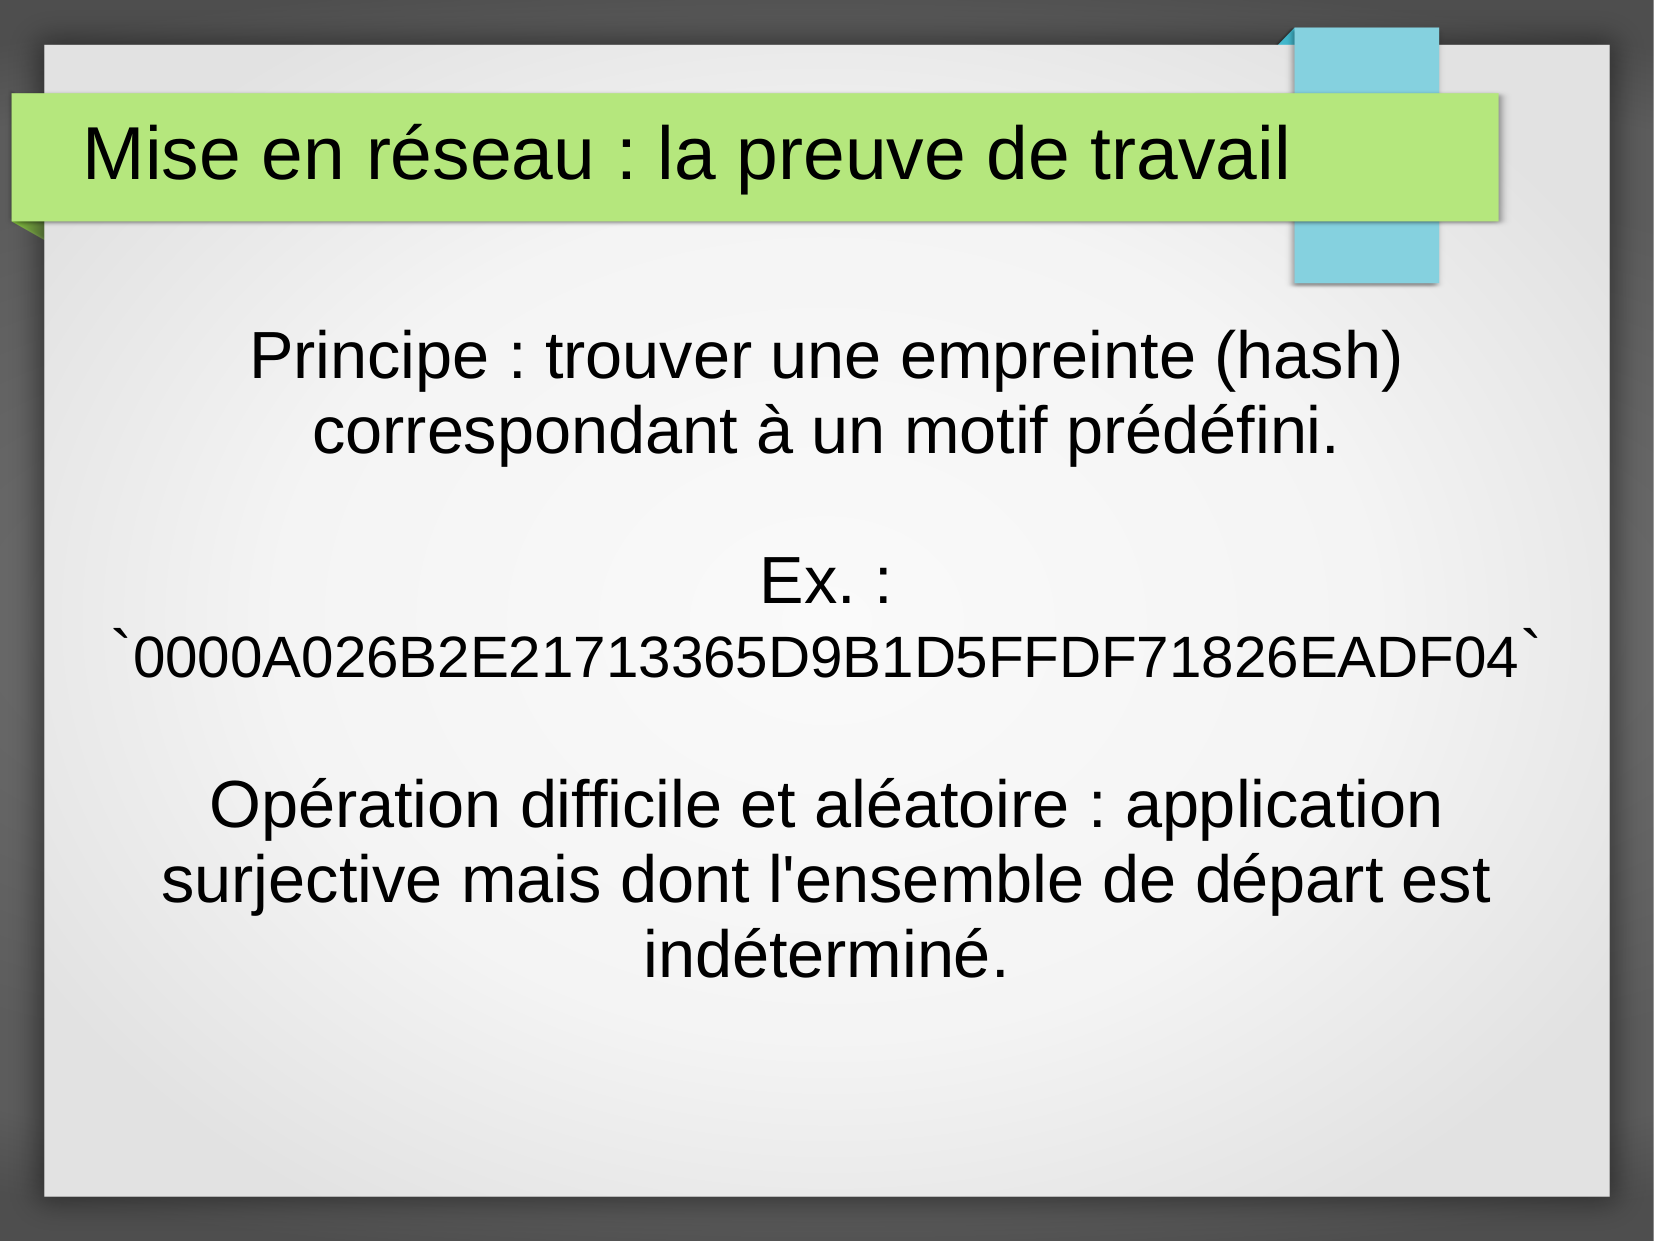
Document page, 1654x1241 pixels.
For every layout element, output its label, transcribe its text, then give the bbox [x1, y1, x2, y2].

picture [0, 0, 1654, 1241]
subtitle Principe : trouver une empreinte (hash) correspondant à un motif prédéfini. Ex. : `0000A026B2E21713365D9B1D5FFDF71826EADF04` Opération difficile et aléatoire : application surjective mais dont l'ensemble de départ est indéterminé. [82, 295, 1571, 1015]
title Mise en réseau : la preuve de travail [82, 94, 1501, 213]
